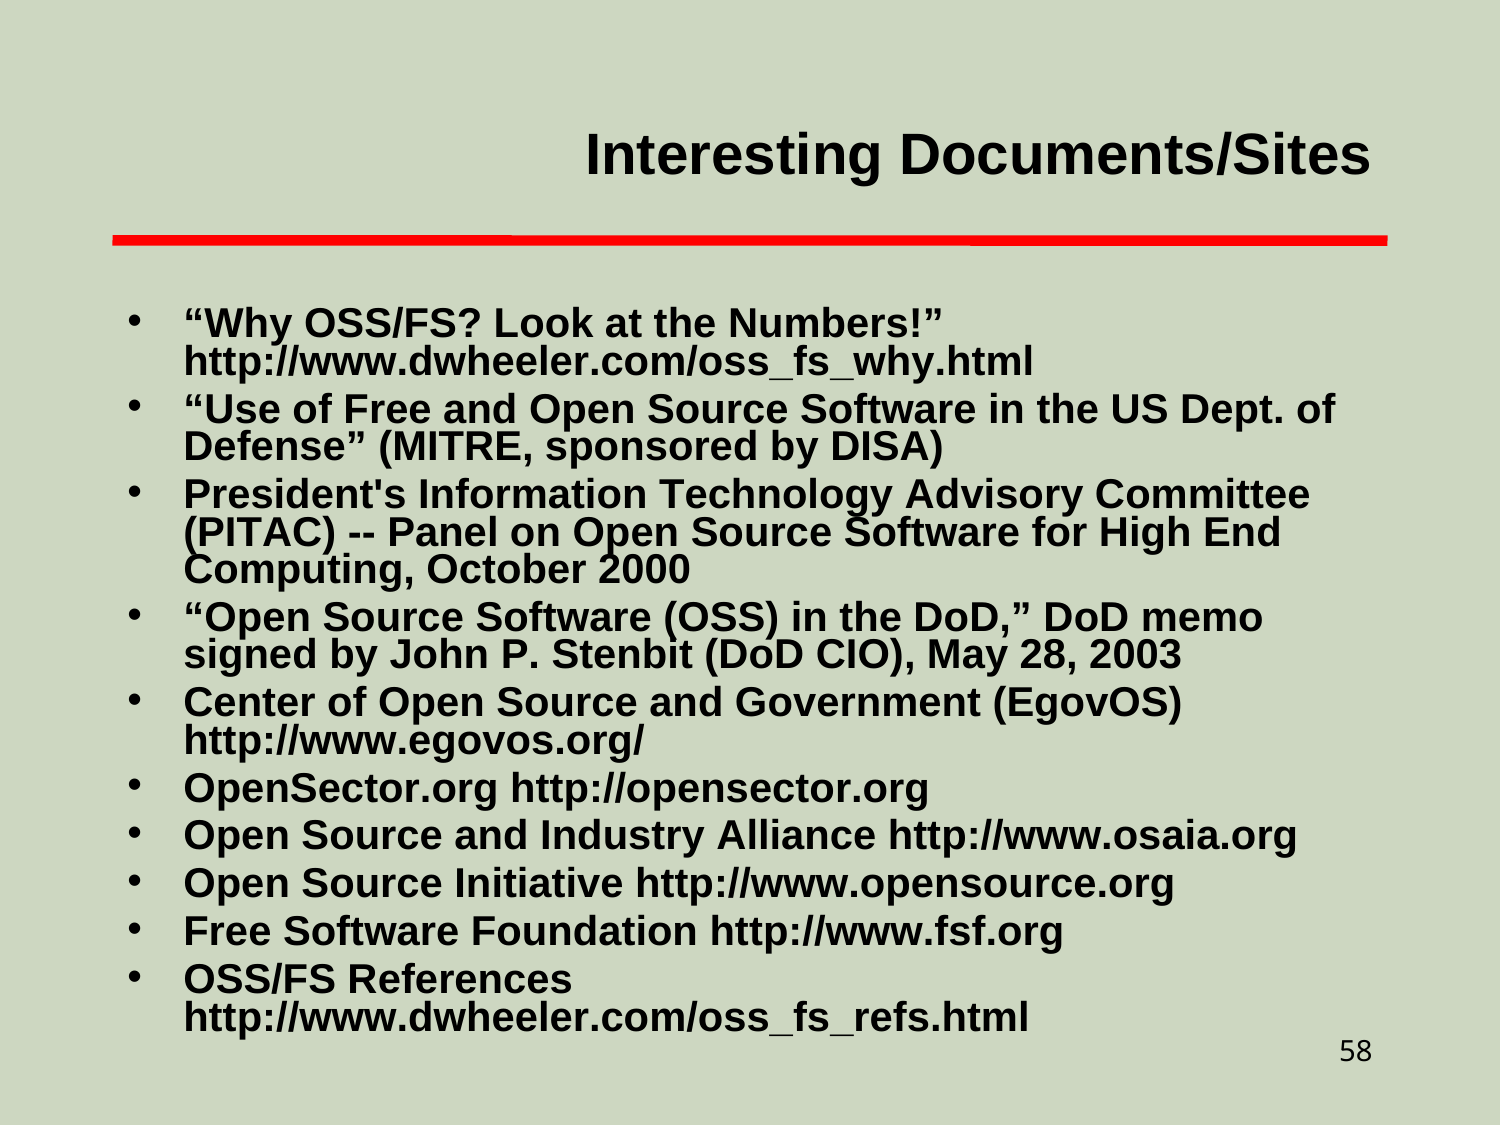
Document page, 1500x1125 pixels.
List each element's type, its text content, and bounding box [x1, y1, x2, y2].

title Interesting Documents/Sites [337, 85, 1388, 224]
list “Why OSS/FS? Look at the Numbers!” http://www.dwheeler.com/oss_fs_why.html “Use of Free and Open Source Software in the US Dept. of Defense” (MITRE, sponsored by DISA) President's Information Technology Advisory Committee (PITAC) -- Panel on Open Source Software for High End Computing, October 2000 “Open Source Software (OSS) in the DoD,” DoD memo signed by John P. Stenbit (DoD CIO), May 28, 2003 Center of Open Source and Government (EgovOS) http://www.egovos.org/ OpenSector.org http://opensector.org Open Source and Industry Alliance http://www.osaia.org Open Source Initiative http://www.opensource.org Free Software Foundation http://www.fsf.org OSS/FS References http://www.dwheeler.com/oss_fs_refs.html [112, 299, 1388, 1050]
